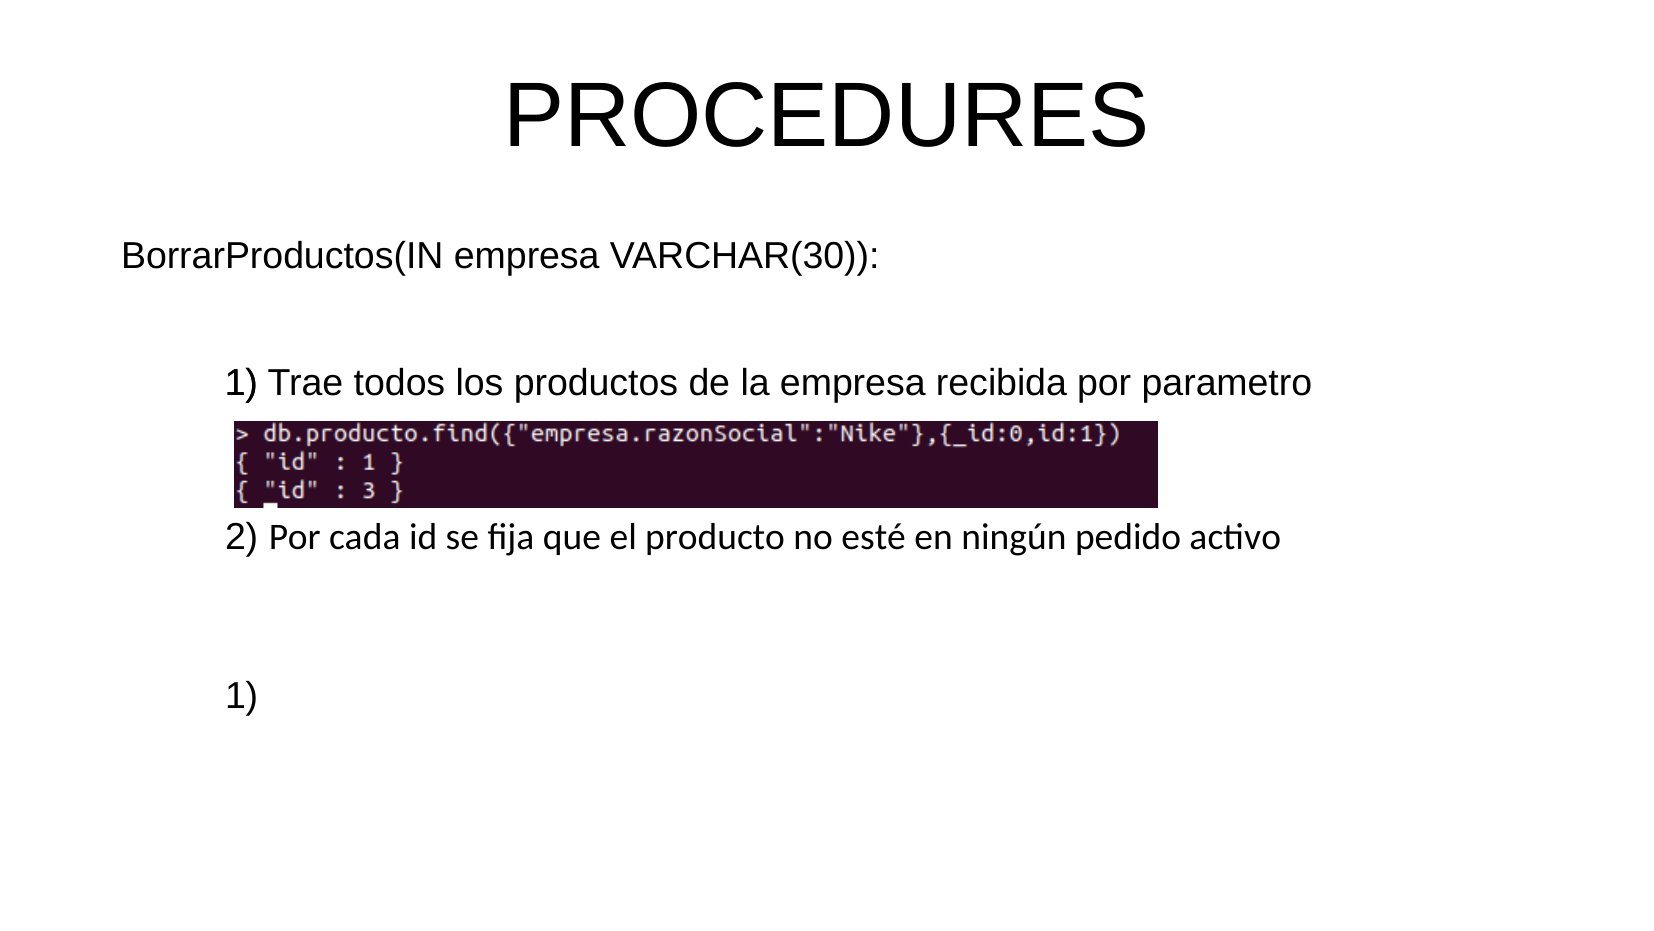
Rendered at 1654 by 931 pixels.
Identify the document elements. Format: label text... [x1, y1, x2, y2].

text_box BorrarProductos(IN empresa VARCHAR(30)): [106, 226, 895, 284]
text_box 1) Trae todos los productos de la empresa recibida por parametro [210, 354, 1339, 412]
picture [234, 421, 1158, 508]
title PROCEDURES [82, 37, 1571, 193]
text_box 2) Por cada id se fija que el producto no esté en ningún pedido activo [210, 507, 1548, 579]
text_box 1) [210, 667, 274, 725]
